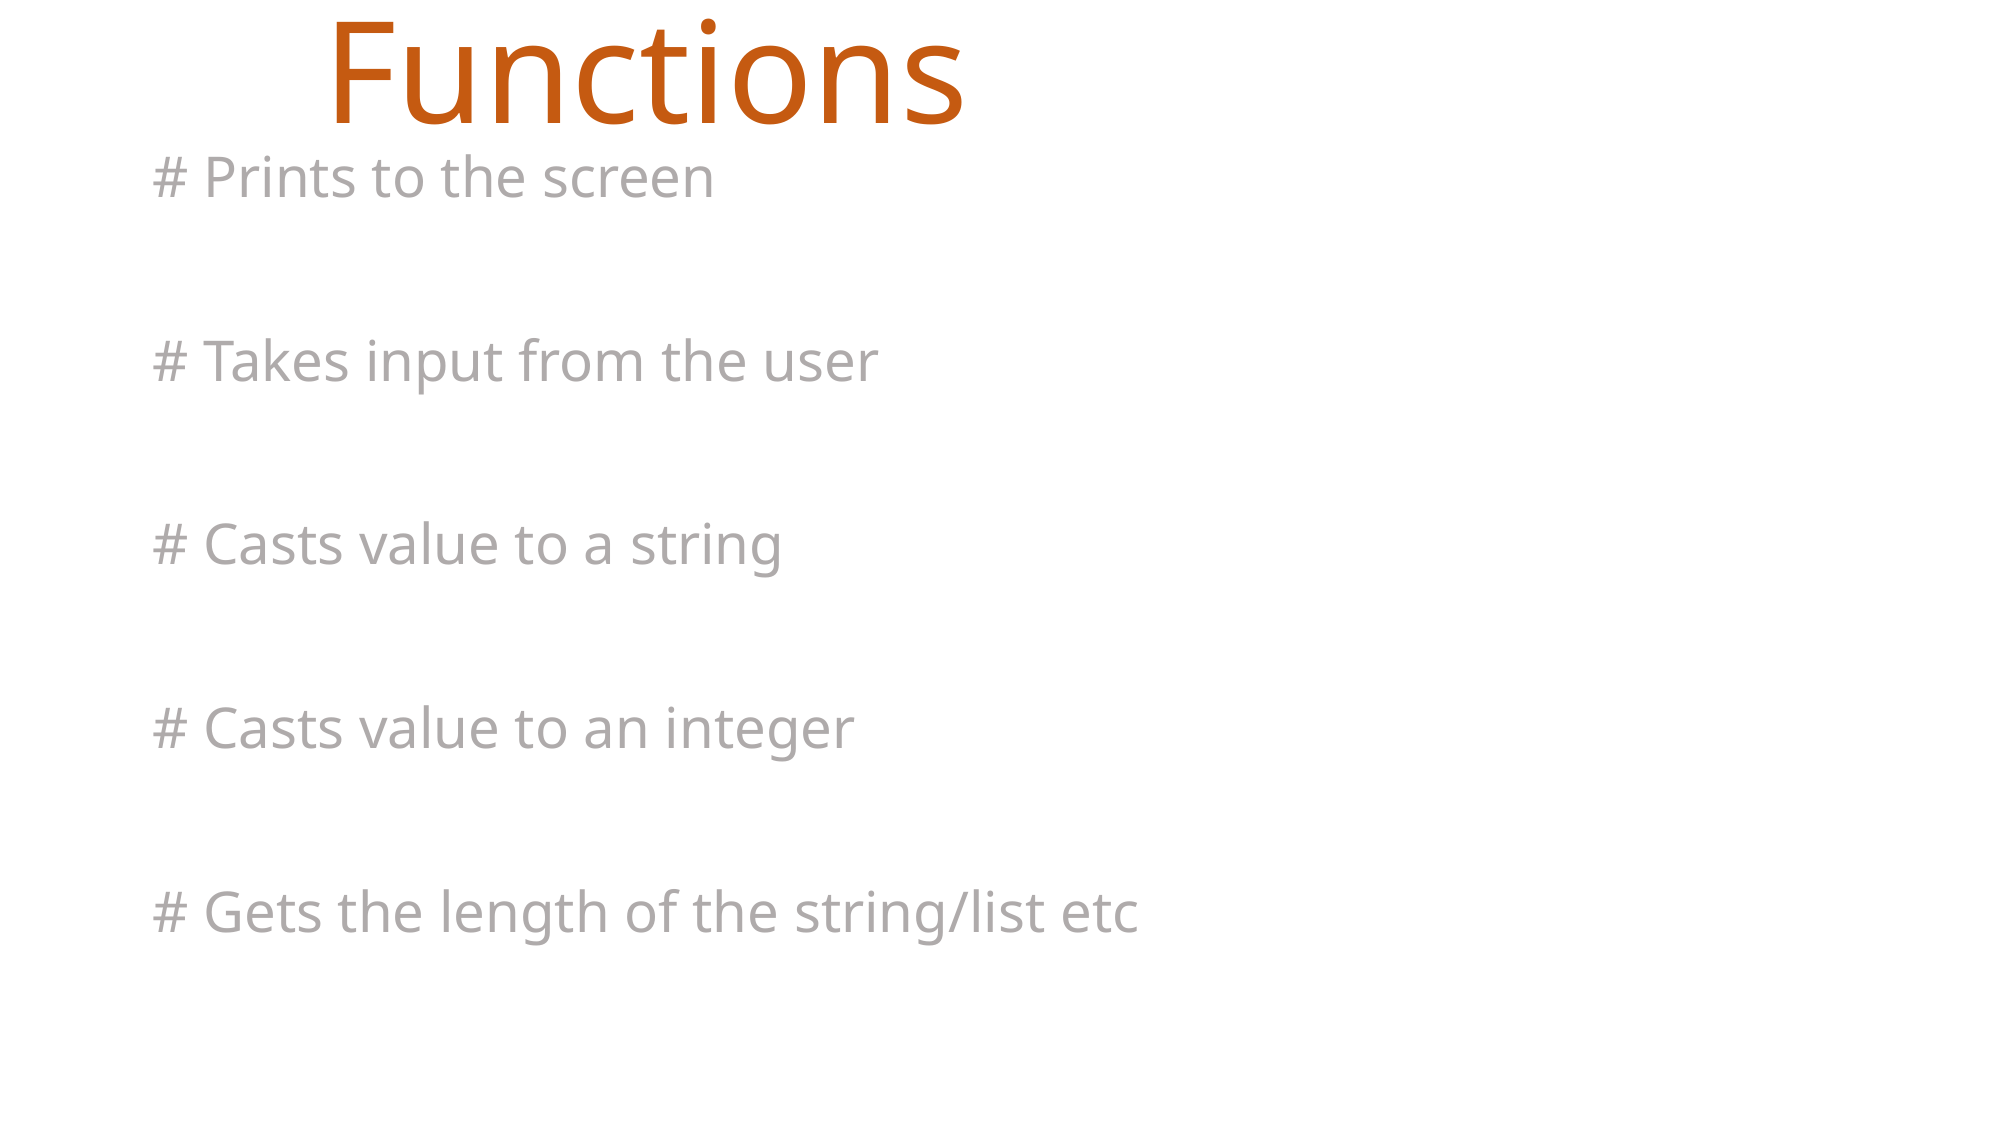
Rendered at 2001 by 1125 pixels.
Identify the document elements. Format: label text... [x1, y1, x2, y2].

list Functions # Prints to the screen print() # Takes input from the user input() # Casts value to a string str() # Casts value to an integer int() # Gets the length of the string/list etc len() [137, 34, 1863, 1088]
